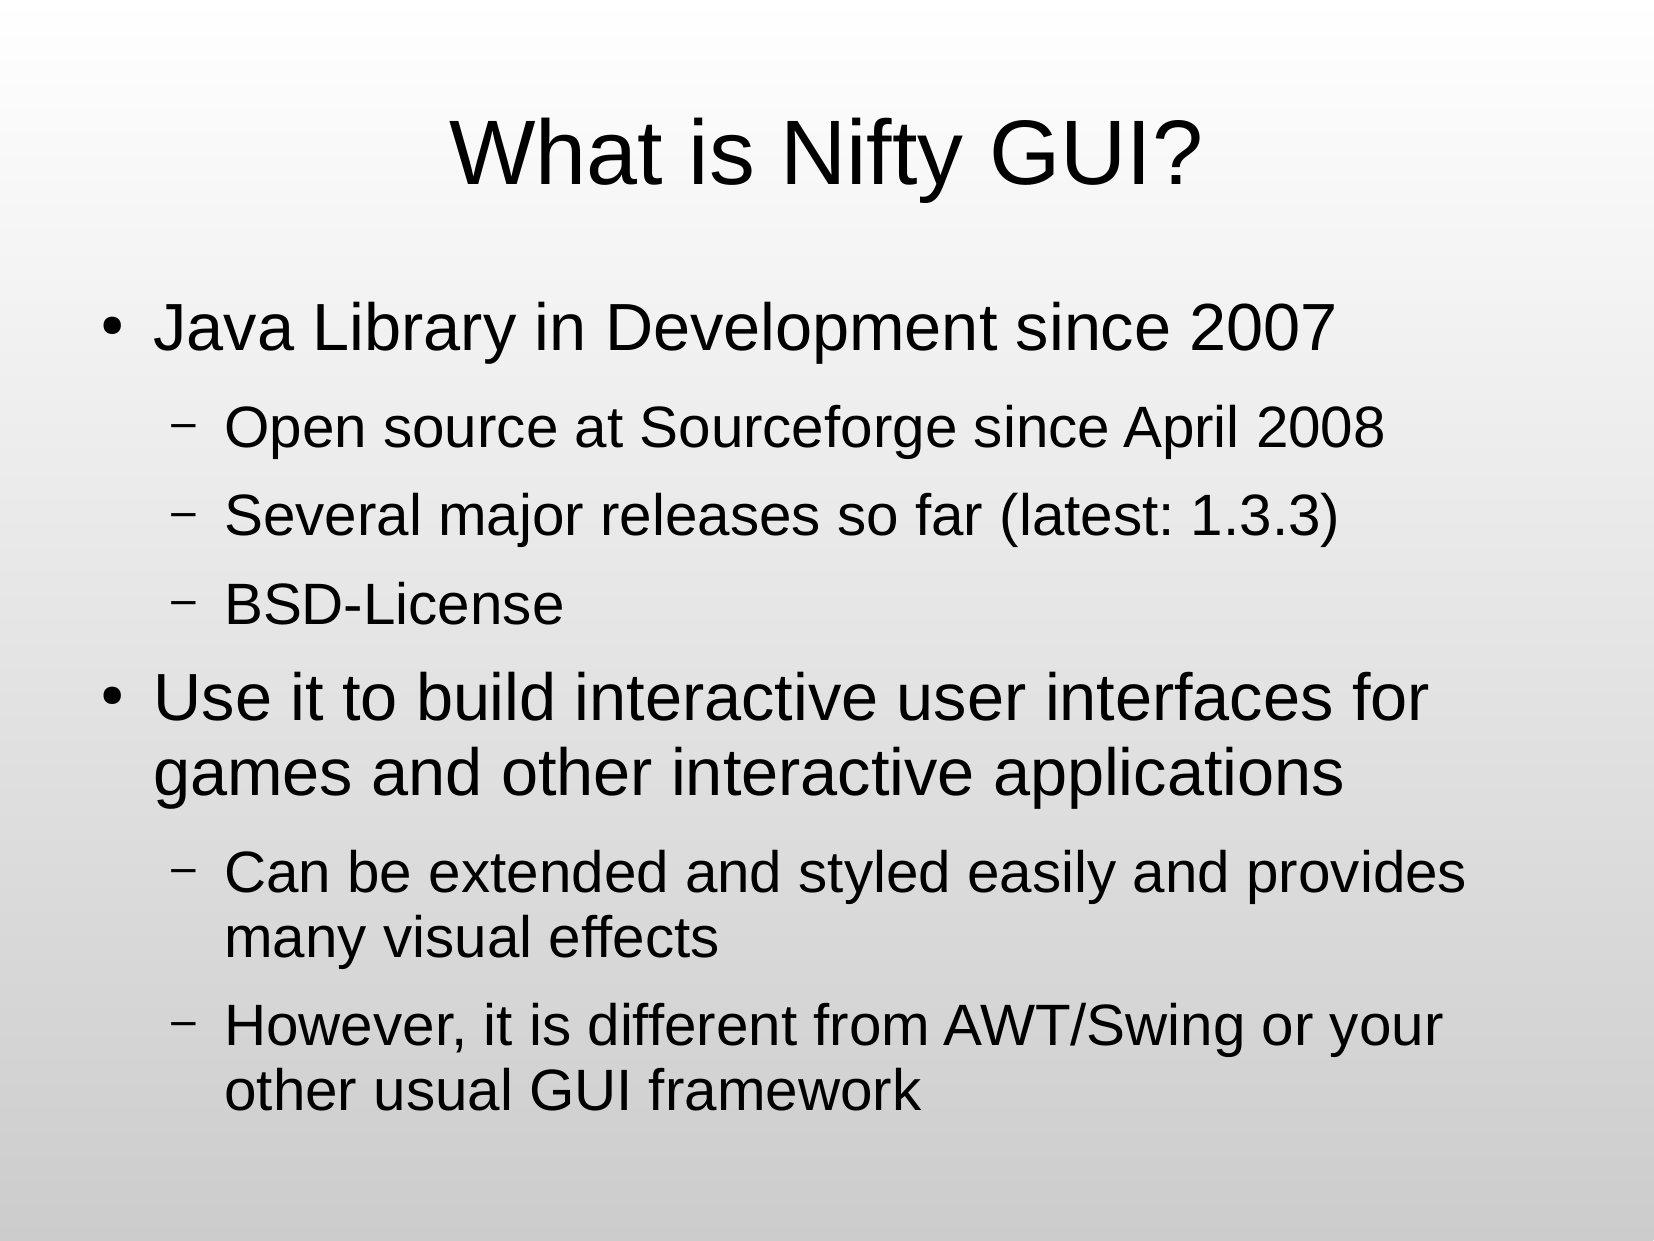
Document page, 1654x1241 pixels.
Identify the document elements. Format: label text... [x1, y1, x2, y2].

list Java Library in Development since 2007 Open source at Sourceforge since April 2008 Several major releases so far (latest: 1.3.3) BSD-License Use it to build interactive user interfaces for games and other interactive applications Can be extended and styled easily and provides many visual effects However, it is different from AWT/Swing or your other usual GUI framework [82, 290, 1571, 1123]
title What is Nifty GUI? [82, 49, 1571, 257]
